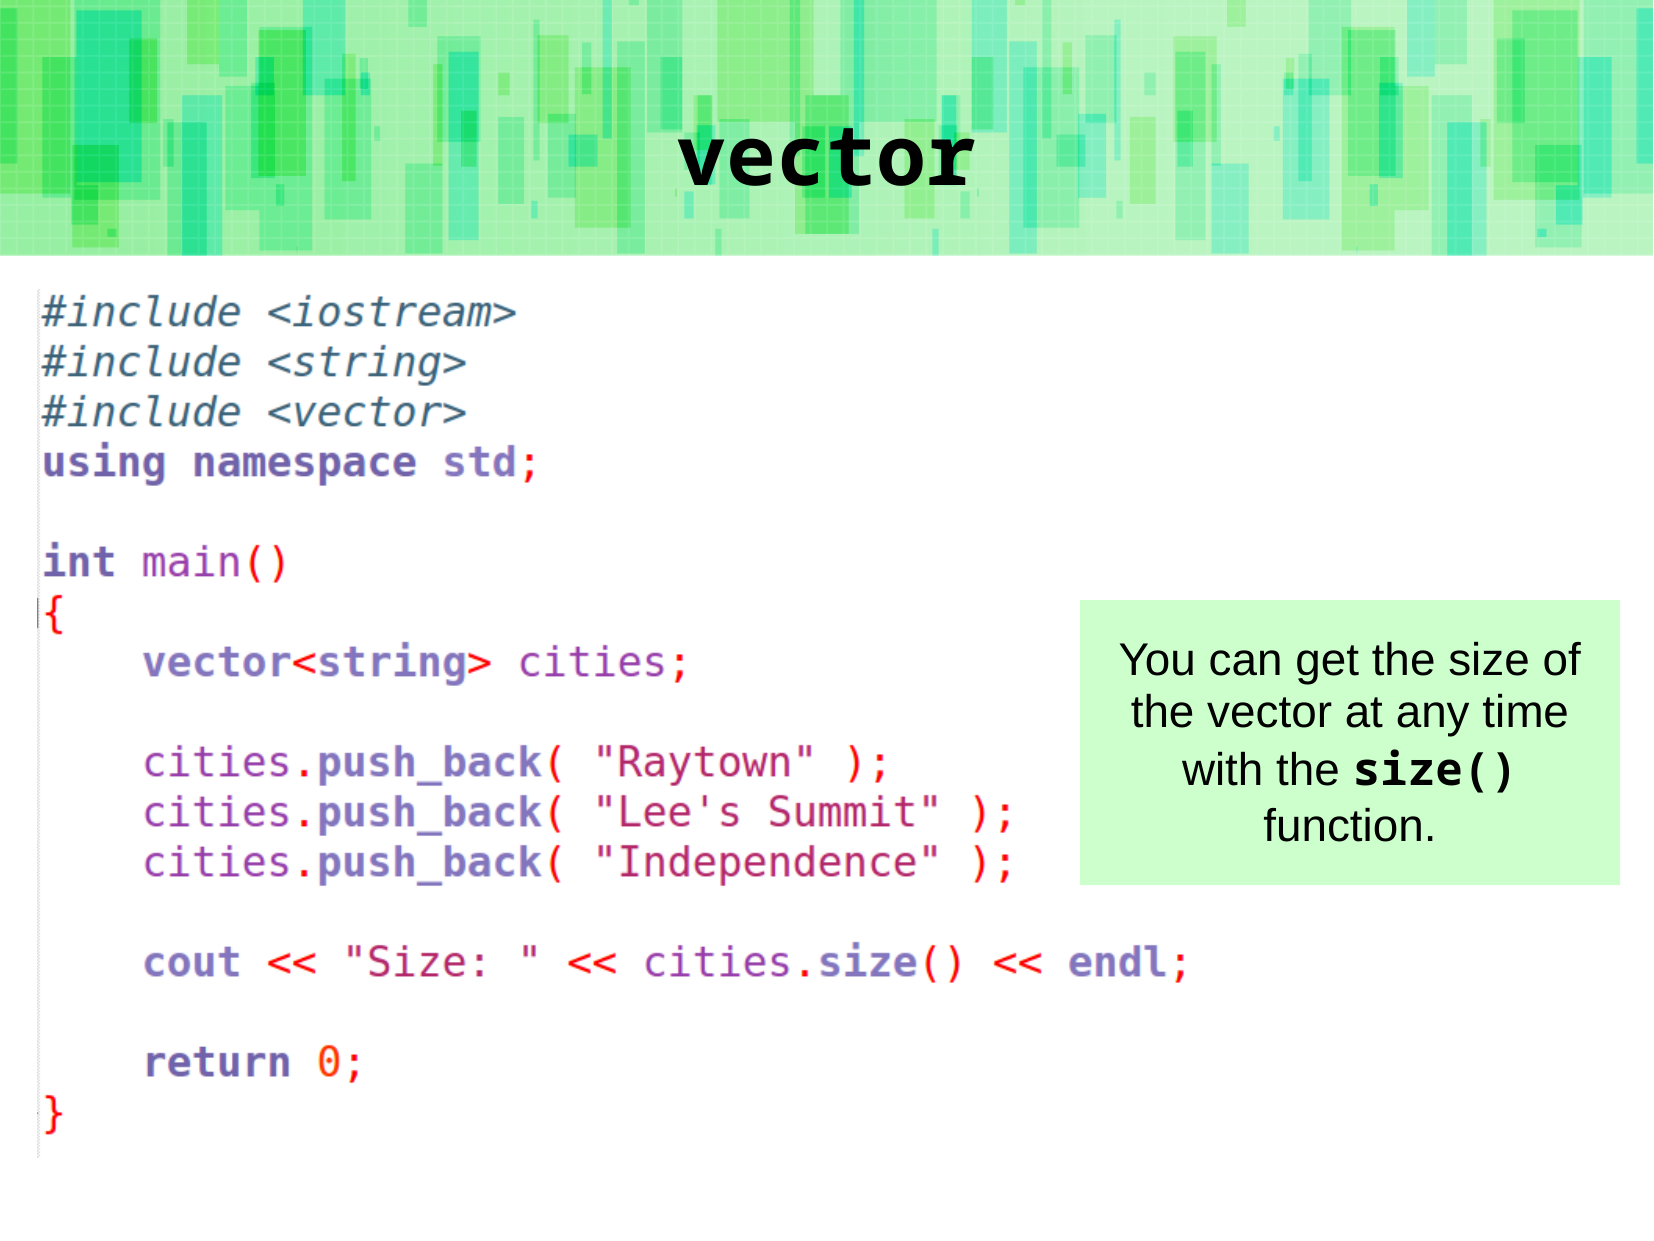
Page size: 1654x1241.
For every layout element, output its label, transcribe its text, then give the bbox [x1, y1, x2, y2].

picture [0, 0, 1654, 1241]
title vector [82, 49, 1571, 257]
text_box You can get the size of the vector at any time with the size() function. [1080, 600, 1621, 886]
